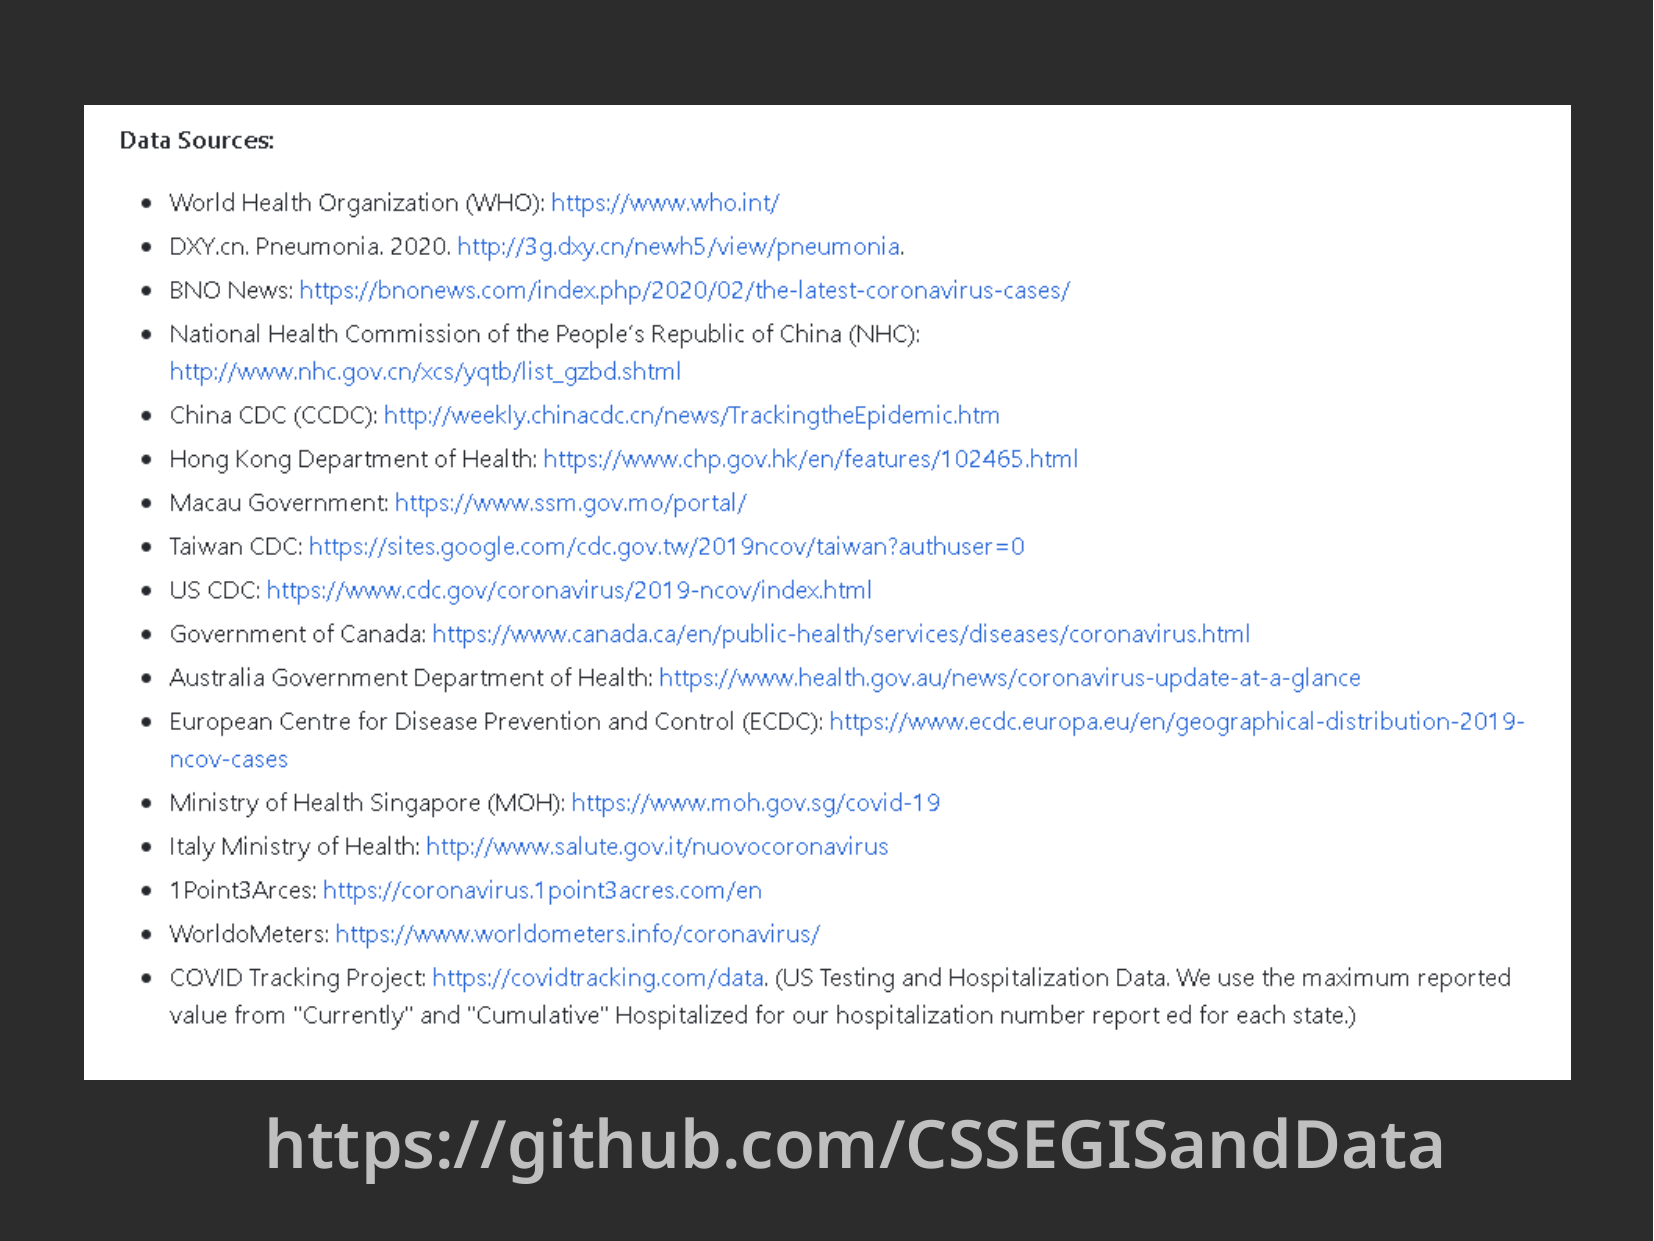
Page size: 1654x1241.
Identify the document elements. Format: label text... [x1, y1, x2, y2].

picture [84, 105, 1571, 1081]
list https://github.com/CSSEGISandData [53, 1097, 1589, 1203]
